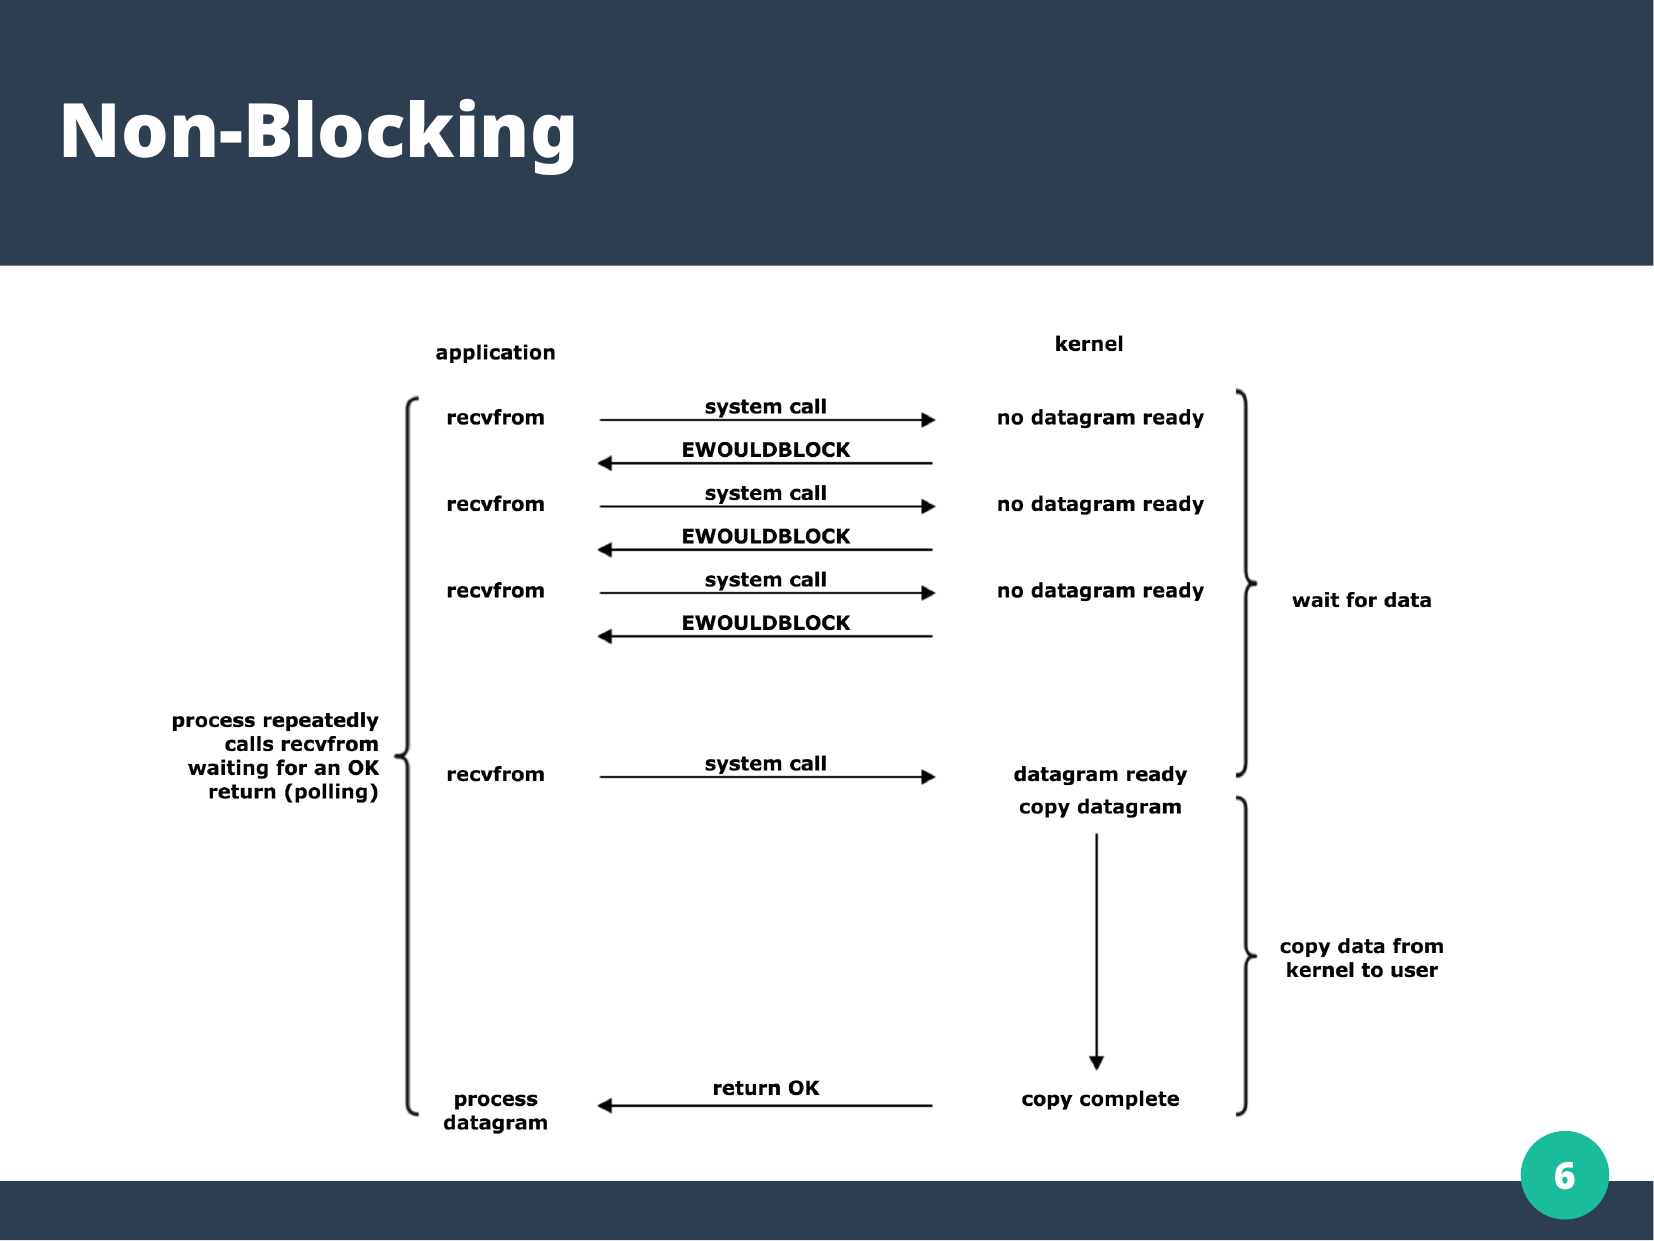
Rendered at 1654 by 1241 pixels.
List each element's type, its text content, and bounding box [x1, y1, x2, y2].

picture [155, 324, 1499, 1152]
title Non-Blocking [59, 49, 1595, 207]
